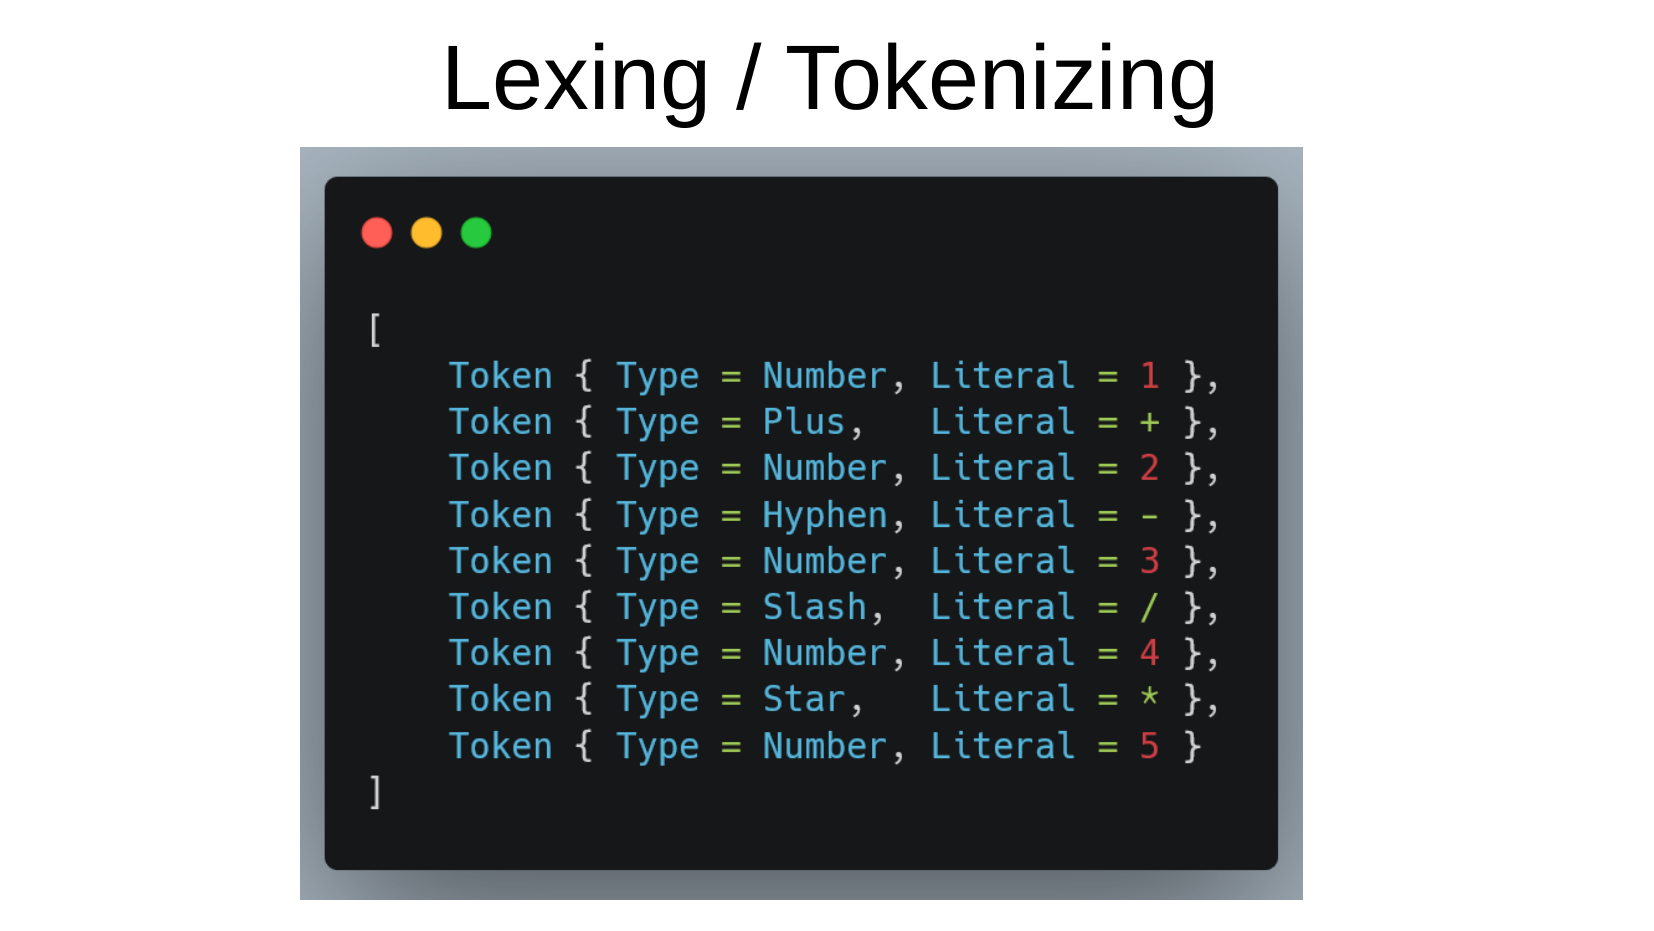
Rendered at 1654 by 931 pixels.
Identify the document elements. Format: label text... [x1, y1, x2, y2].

title Lexing / Tokenizing [86, 0, 1576, 156]
picture [300, 147, 1303, 901]
